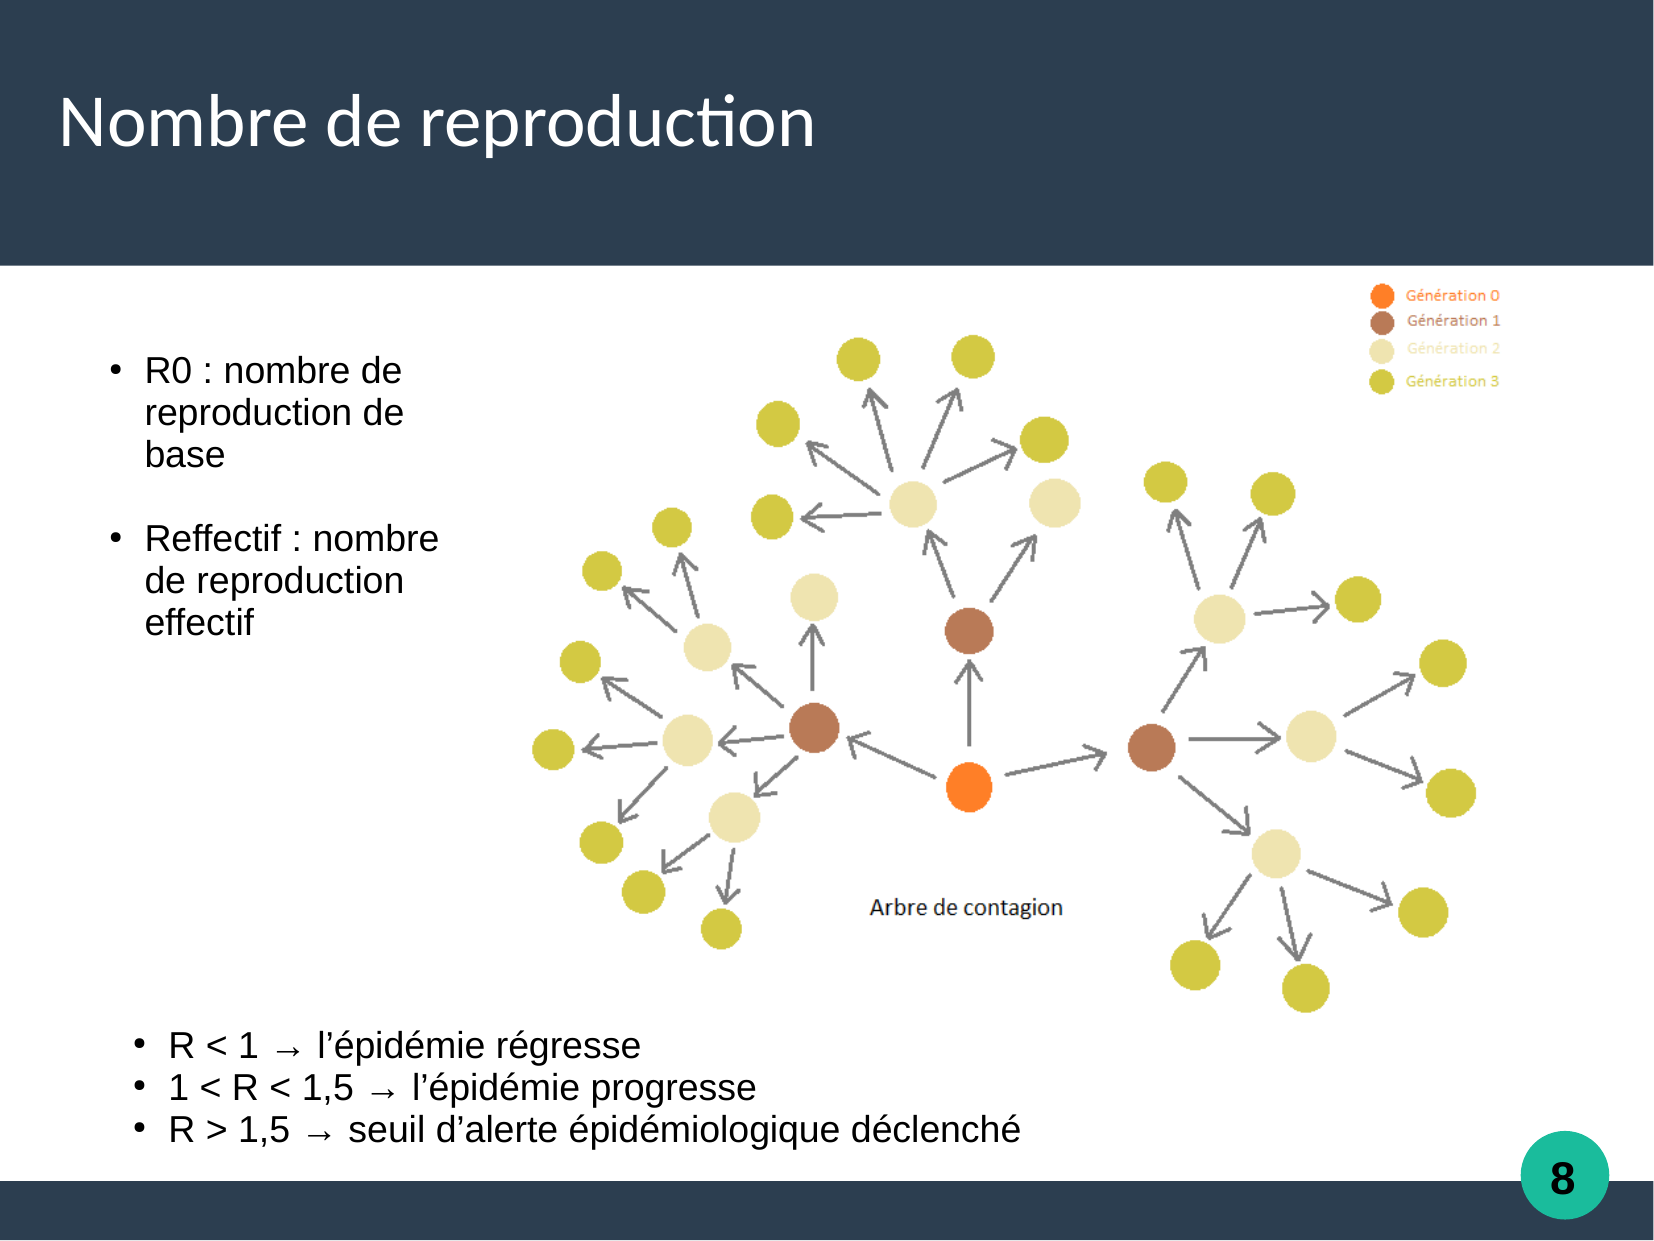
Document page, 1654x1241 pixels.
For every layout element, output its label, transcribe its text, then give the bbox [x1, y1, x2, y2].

text_box 8 [1535, 1145, 1610, 1227]
picture [496, 275, 1548, 1028]
text_box R0 : nombre de reproduction de base Reffectif : nombre de reproduction effectif [94, 342, 497, 652]
text_box R < 1 → l’épidémie régresse 1 < R < 1,5 → l’épidémie progresse R > 1,5 → seuil d’alerte épidémiologique déclenché [118, 1016, 1037, 1158]
title Nombre de reproduction [59, 49, 1595, 207]
